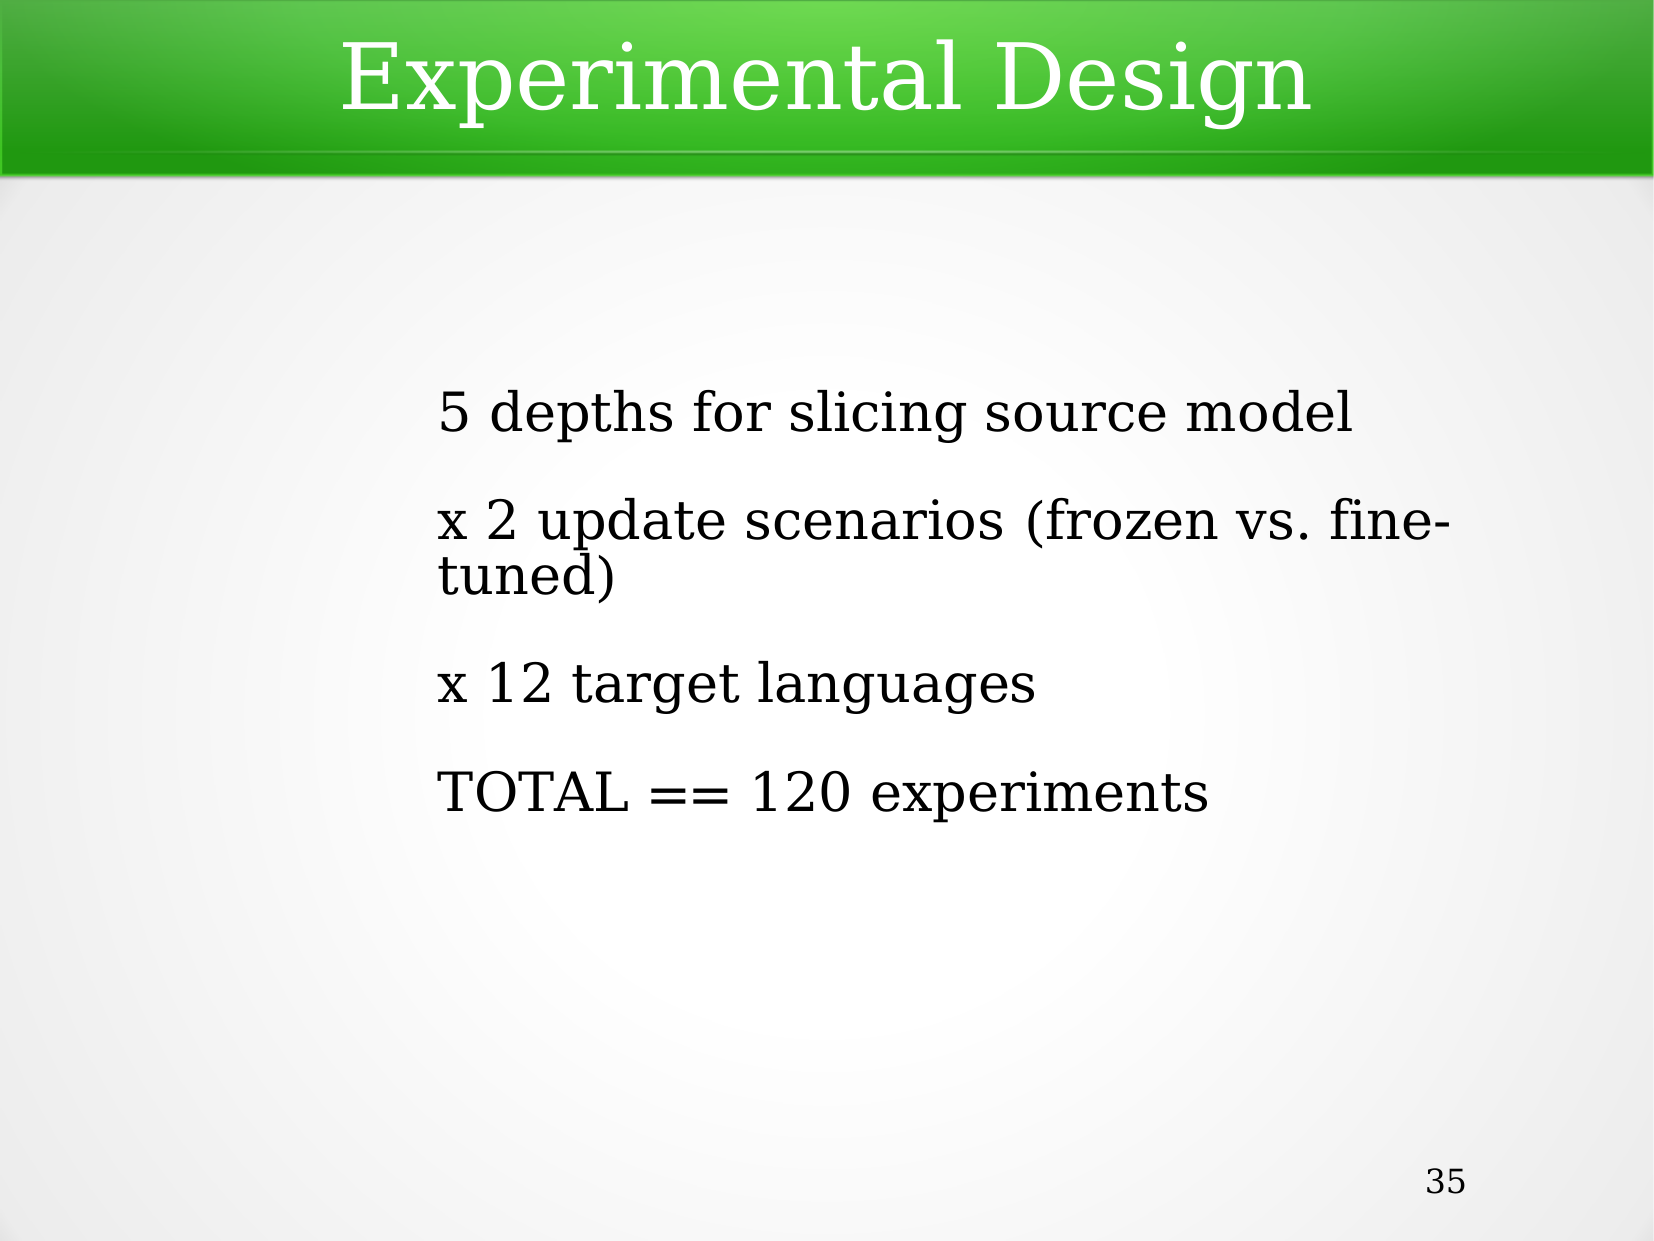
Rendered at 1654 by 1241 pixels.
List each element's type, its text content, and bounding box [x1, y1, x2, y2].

title Experimental Design [82, 11, 1571, 154]
text_box 5 depths for slicing source model x 2 update scenarios (frozen vs. fine-tuned) x 12 target languages TOTAL == 120 experiments [423, 380, 1482, 1241]
picture [0, 0, 1654, 1241]
